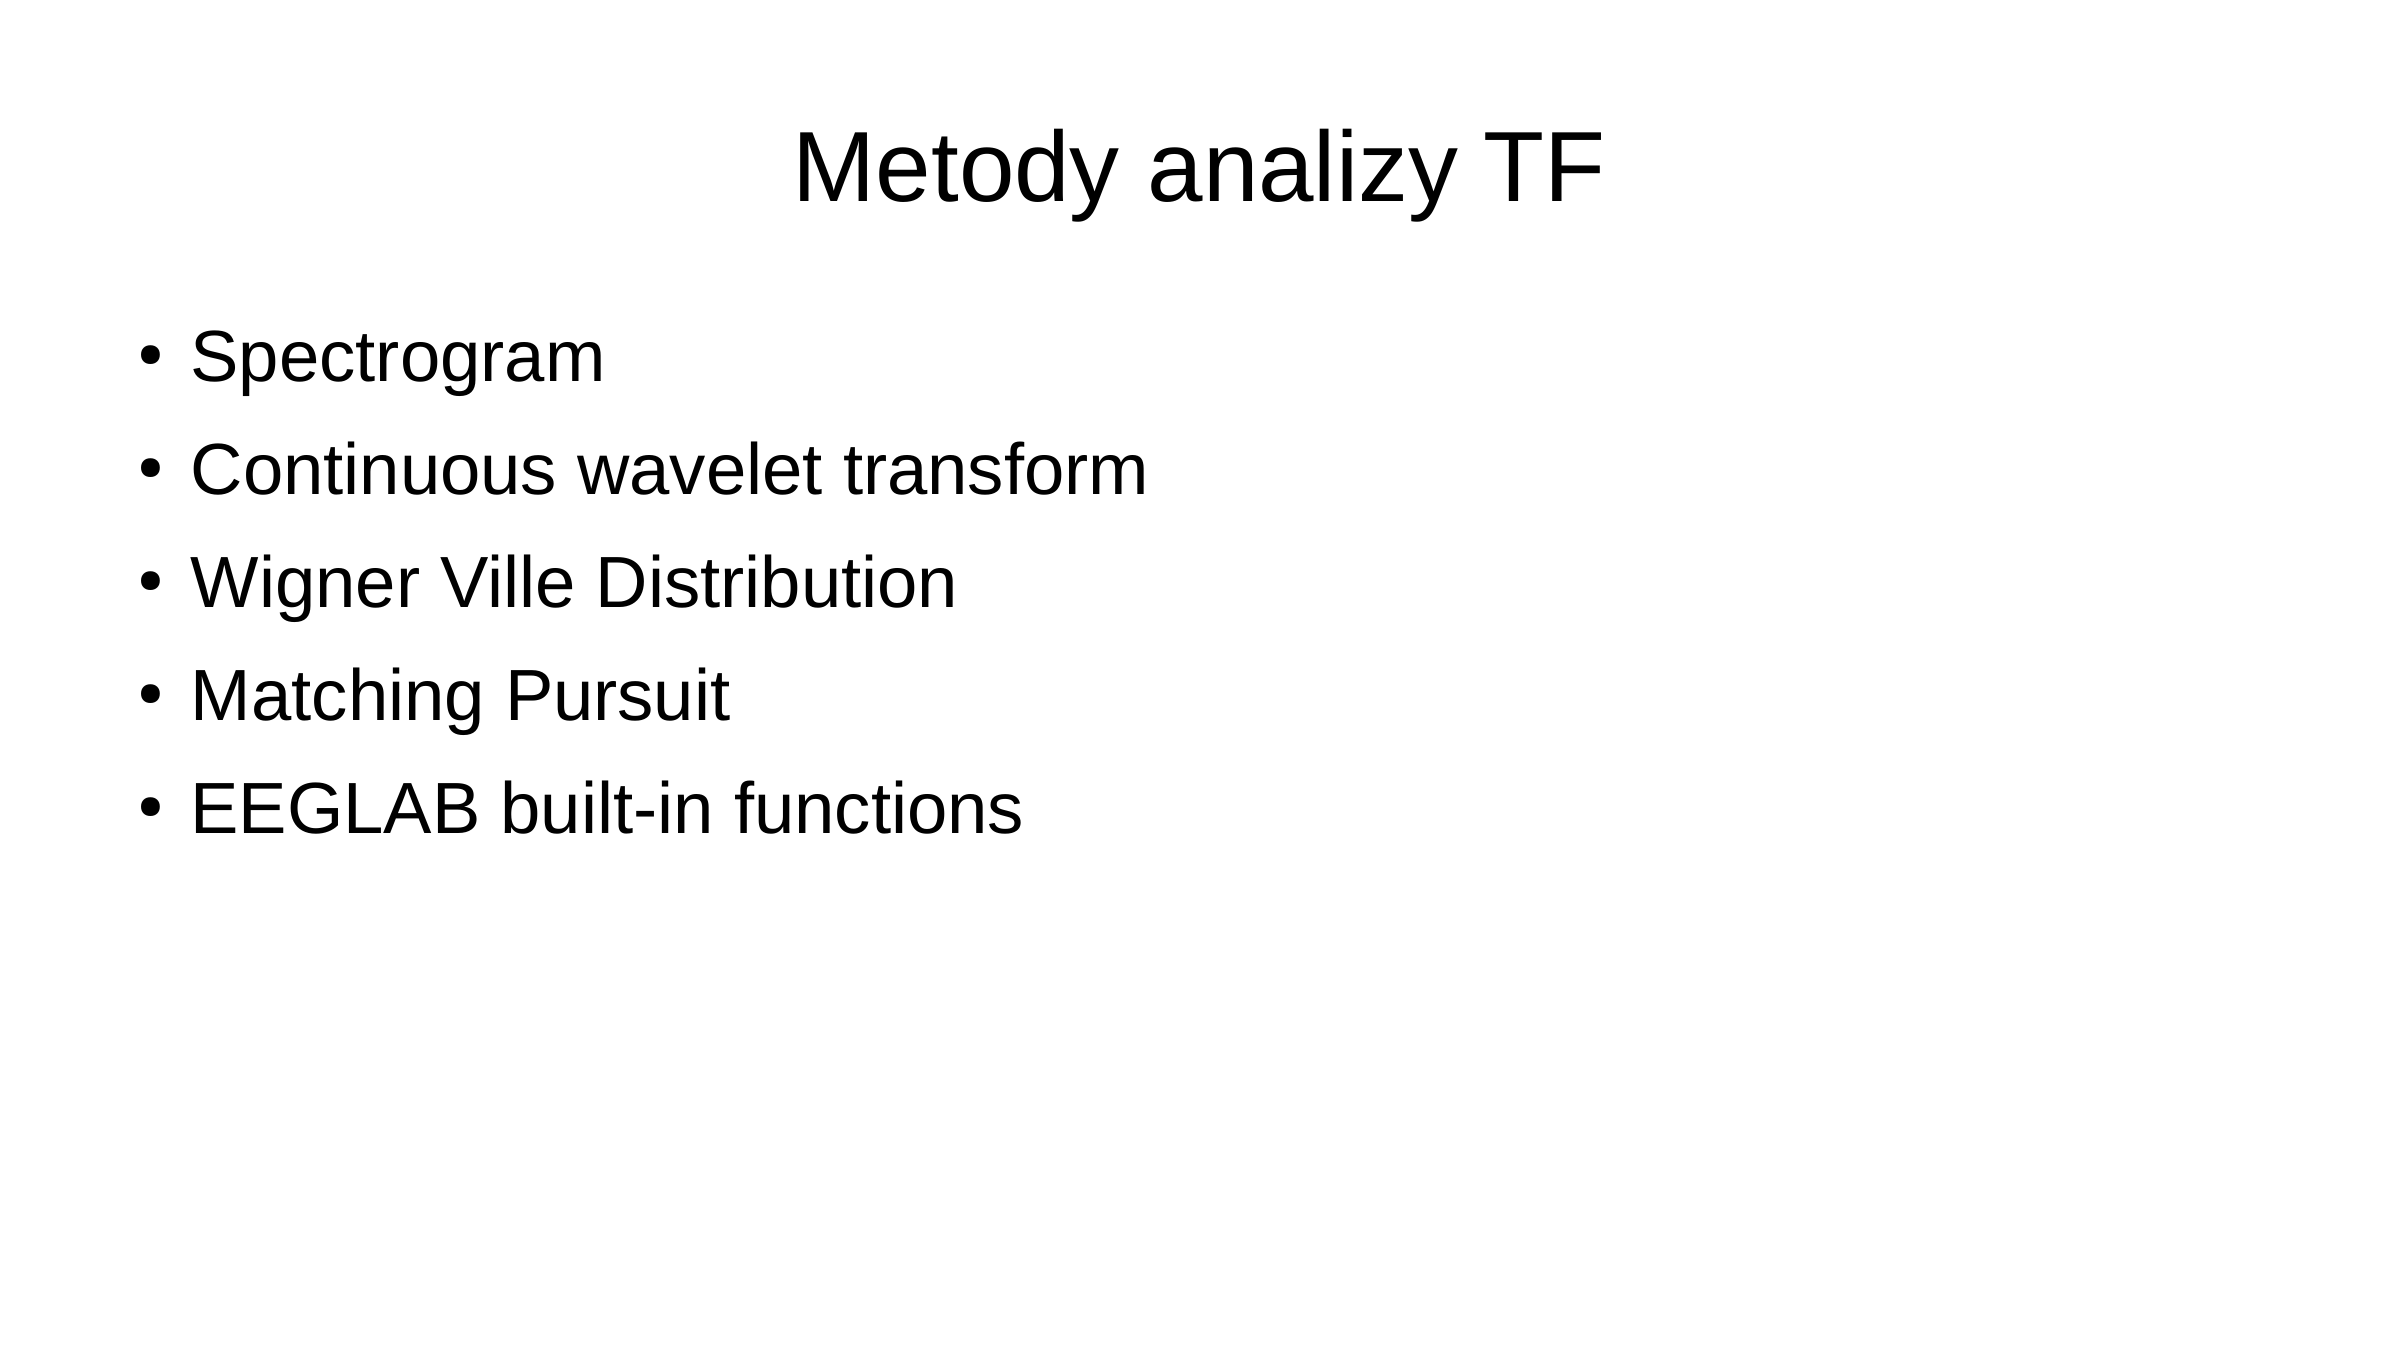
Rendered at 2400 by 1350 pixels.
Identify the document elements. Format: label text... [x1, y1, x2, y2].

list Spectrogram Continuous wavelet transform Wigner Ville Distribution Matching Pursuit EEGLAB built-in functions [120, 315, 2280, 1207]
title Metody analizy TF [120, 53, 2280, 280]
